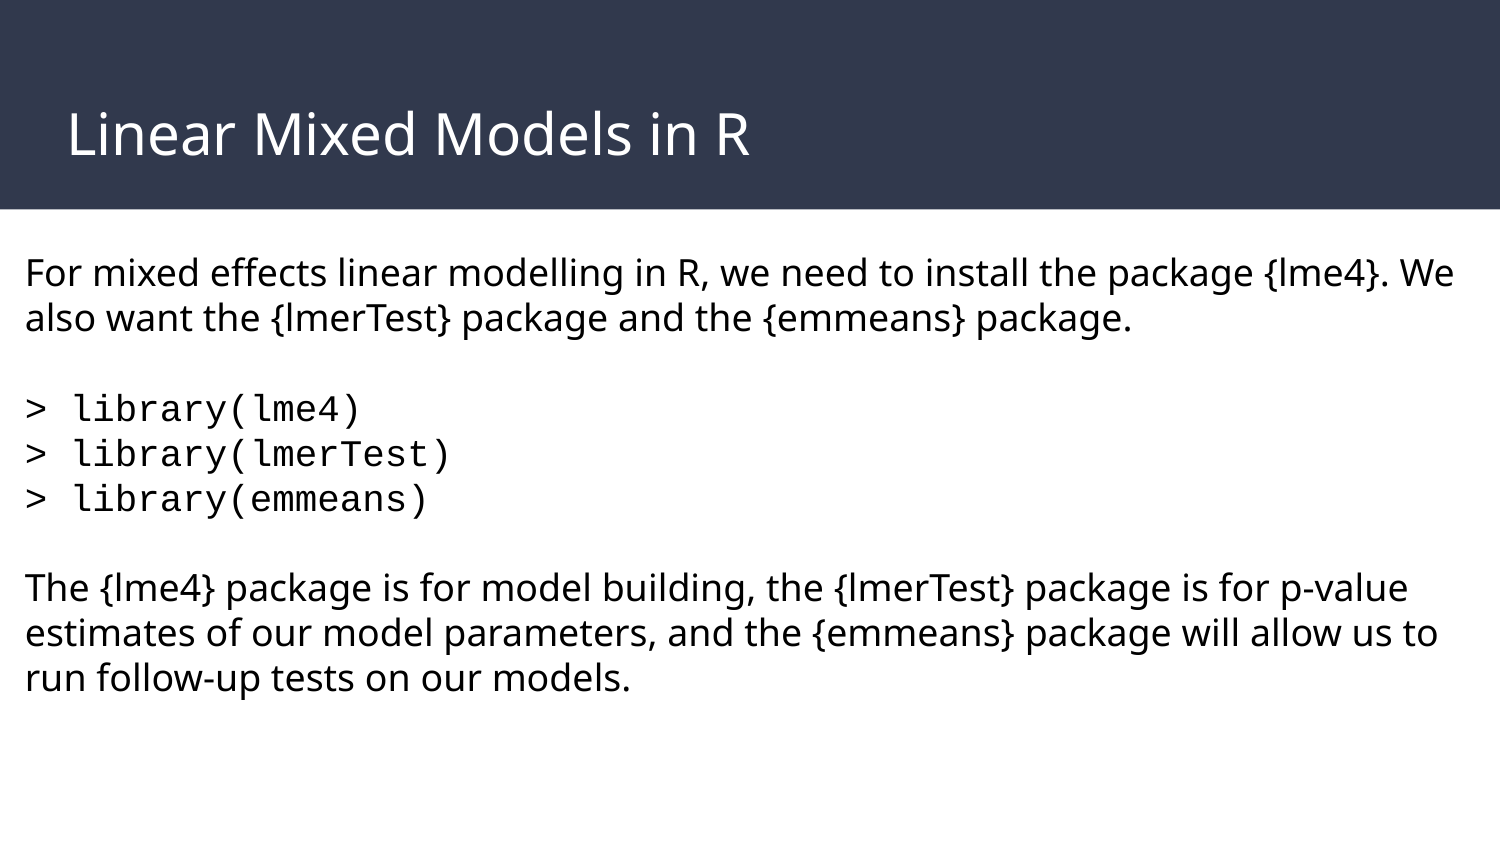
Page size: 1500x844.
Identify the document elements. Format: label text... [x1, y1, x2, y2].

title Linear Mixed Models in R [51, 82, 1449, 185]
text_box For mixed effects linear modelling in R, we need to install the package {lme4}. We also want the {lmerTest} package and the {emmeans} package. > library(lme4) > library(lmerTest) > library(emmeans) The {lme4} package is for model building, the {lmerTest} package is for p-value estimates of our model parameters, and the {emmeans} package will allow us to run follow-up tests on our models. [9, 234, 1486, 828]
